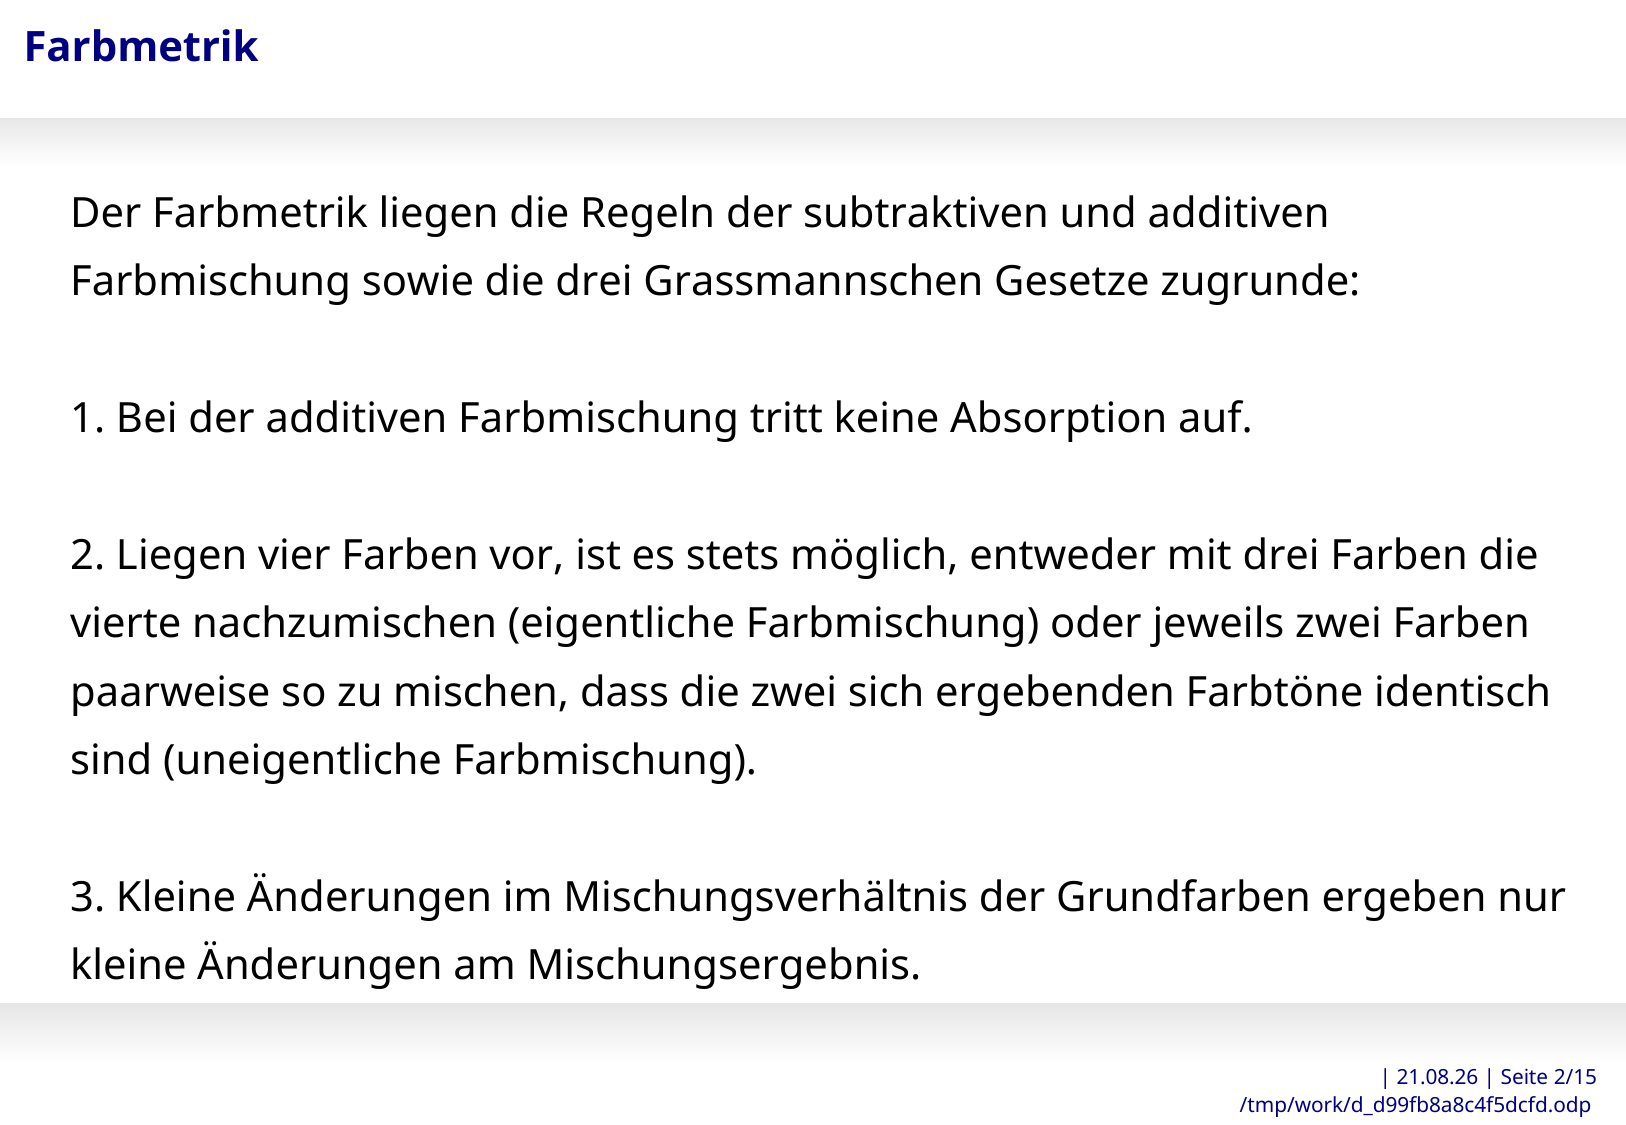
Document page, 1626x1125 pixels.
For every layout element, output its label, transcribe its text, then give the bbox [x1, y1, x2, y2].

title Farbmetrik [23, 5, 1600, 154]
list Der Farbmetrik liegen die Regeln der subtraktiven und additiven Farbmischung sowie die drei Grassmannschen Gesetze zugrunde: 1. Bei der additiven Farbmischung tritt keine Absorption auf. 2. Liegen vier Farben vor, ist es stets möglich, entweder mit drei Farben die vierte nachzumischen (eigentliche Farbmischung) oder jeweils zwei Farben paarweise so zu mischen, dass die zwei sich ergebenden Farbtöne identisch sind (uneigentliche Farbmischung). 3. Kleine Änderungen im Mischungsverhältnis der Grundfarben ergeben nur kleine Änderungen am Mischungsergebnis. [23, 171, 1588, 989]
